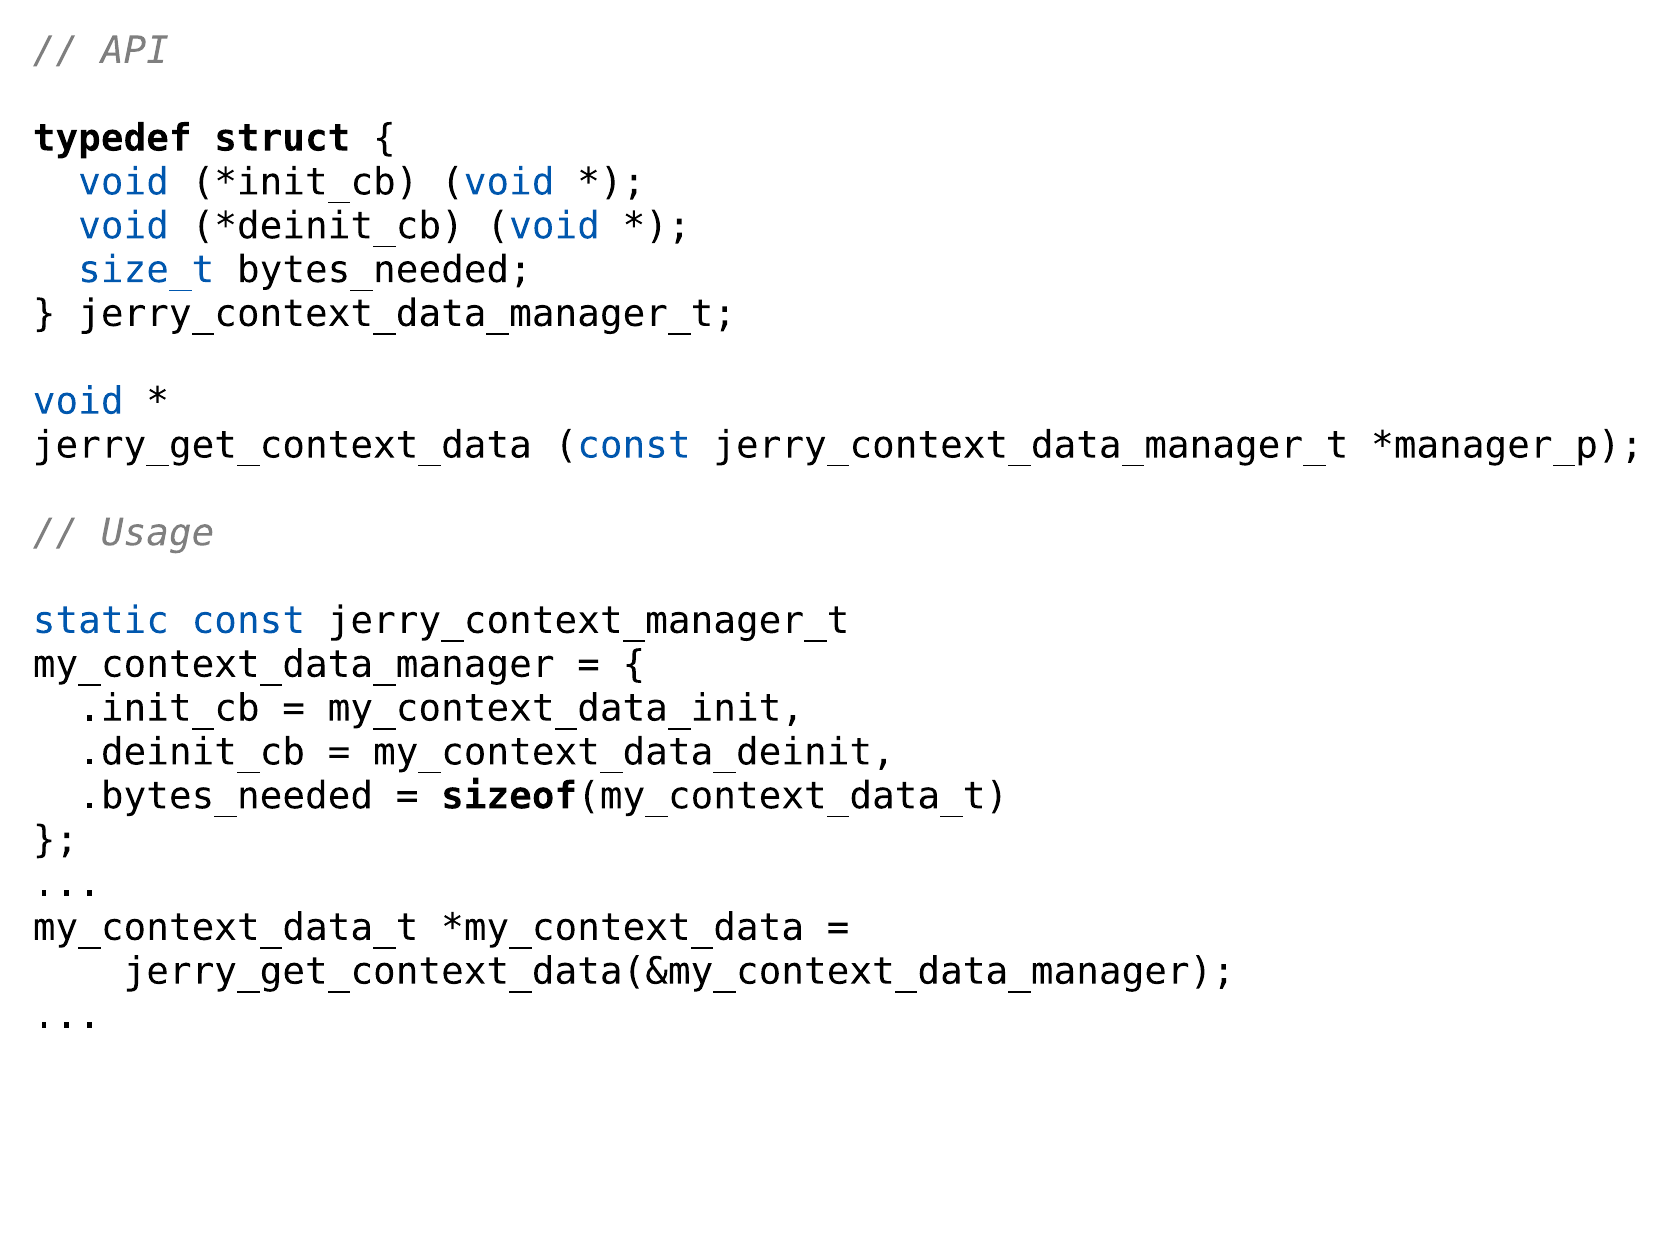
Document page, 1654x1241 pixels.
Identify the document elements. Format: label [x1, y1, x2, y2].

picture [33, 35, 1635, 1028]
